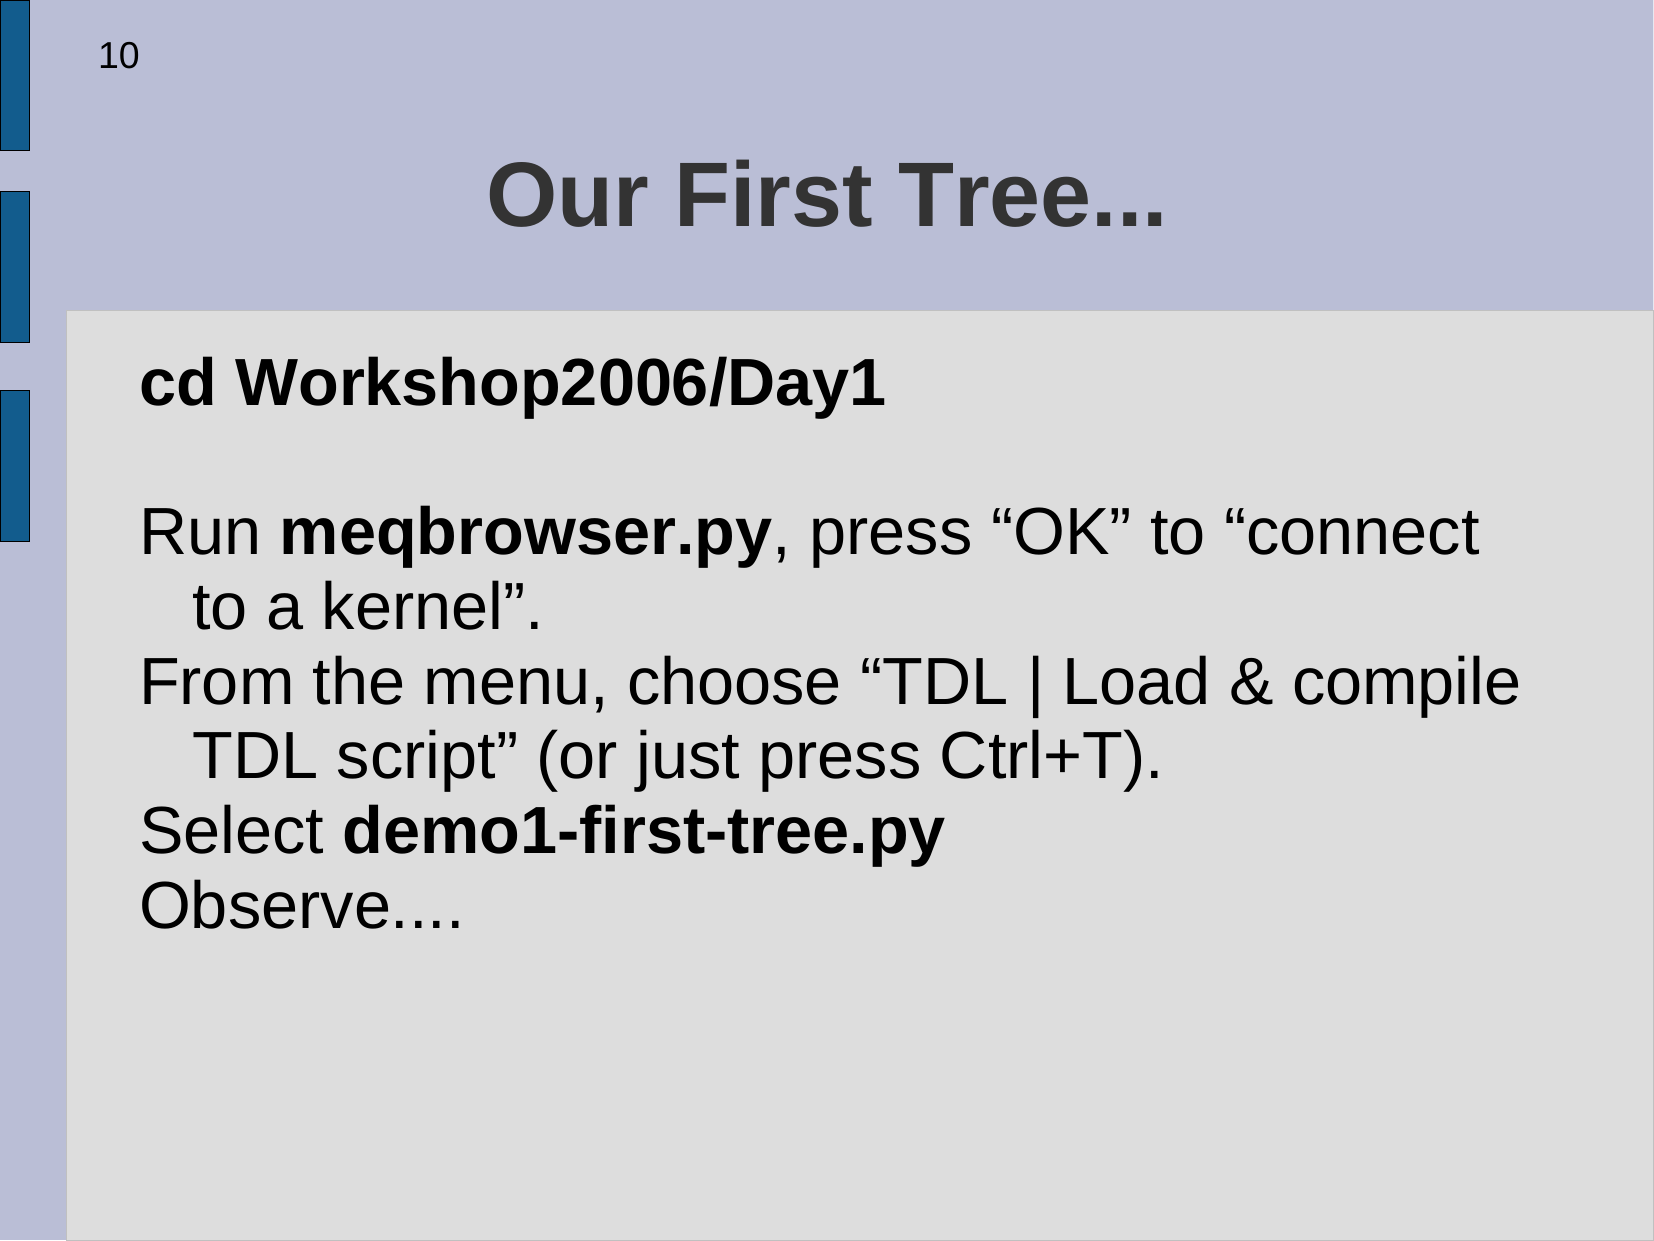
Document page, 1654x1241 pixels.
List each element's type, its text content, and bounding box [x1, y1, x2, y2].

list cd Workshop2006/Day1 Run meqbrowser.py, press “OK” to “connect to a kernel”. From the menu, choose “TDL | Load & compile TDL script” (or just press Ctrl+T). Select demo1-first-tree.py Observe.... [121, 344, 1534, 1127]
text_box <number> [121, 26, 246, 100]
title Our First Tree... [121, 91, 1534, 299]
